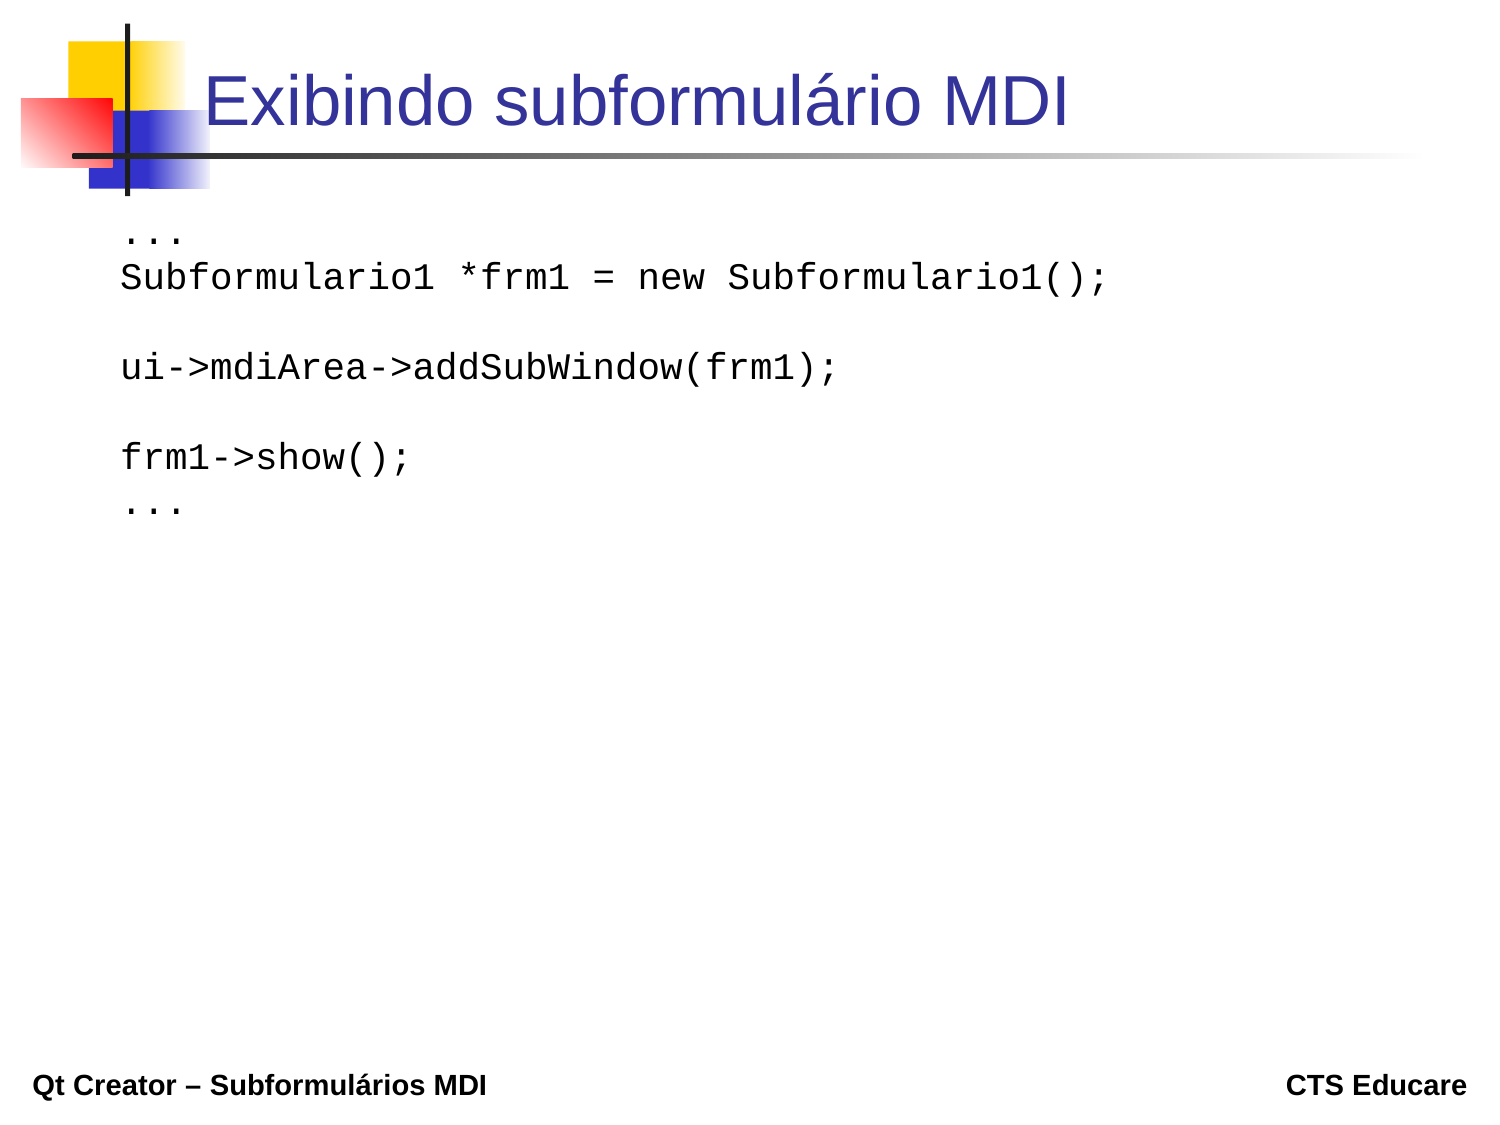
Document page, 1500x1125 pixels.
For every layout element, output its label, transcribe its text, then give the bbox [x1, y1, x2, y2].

title Exibindo subformulário MDI [188, 46, 1468, 149]
text_box ... Subformulario1 *frm1 = new Subformulario1(); ui->mdiArea->addSubWindow(frm1); frm1->show(); ... [105, 199, 1447, 530]
